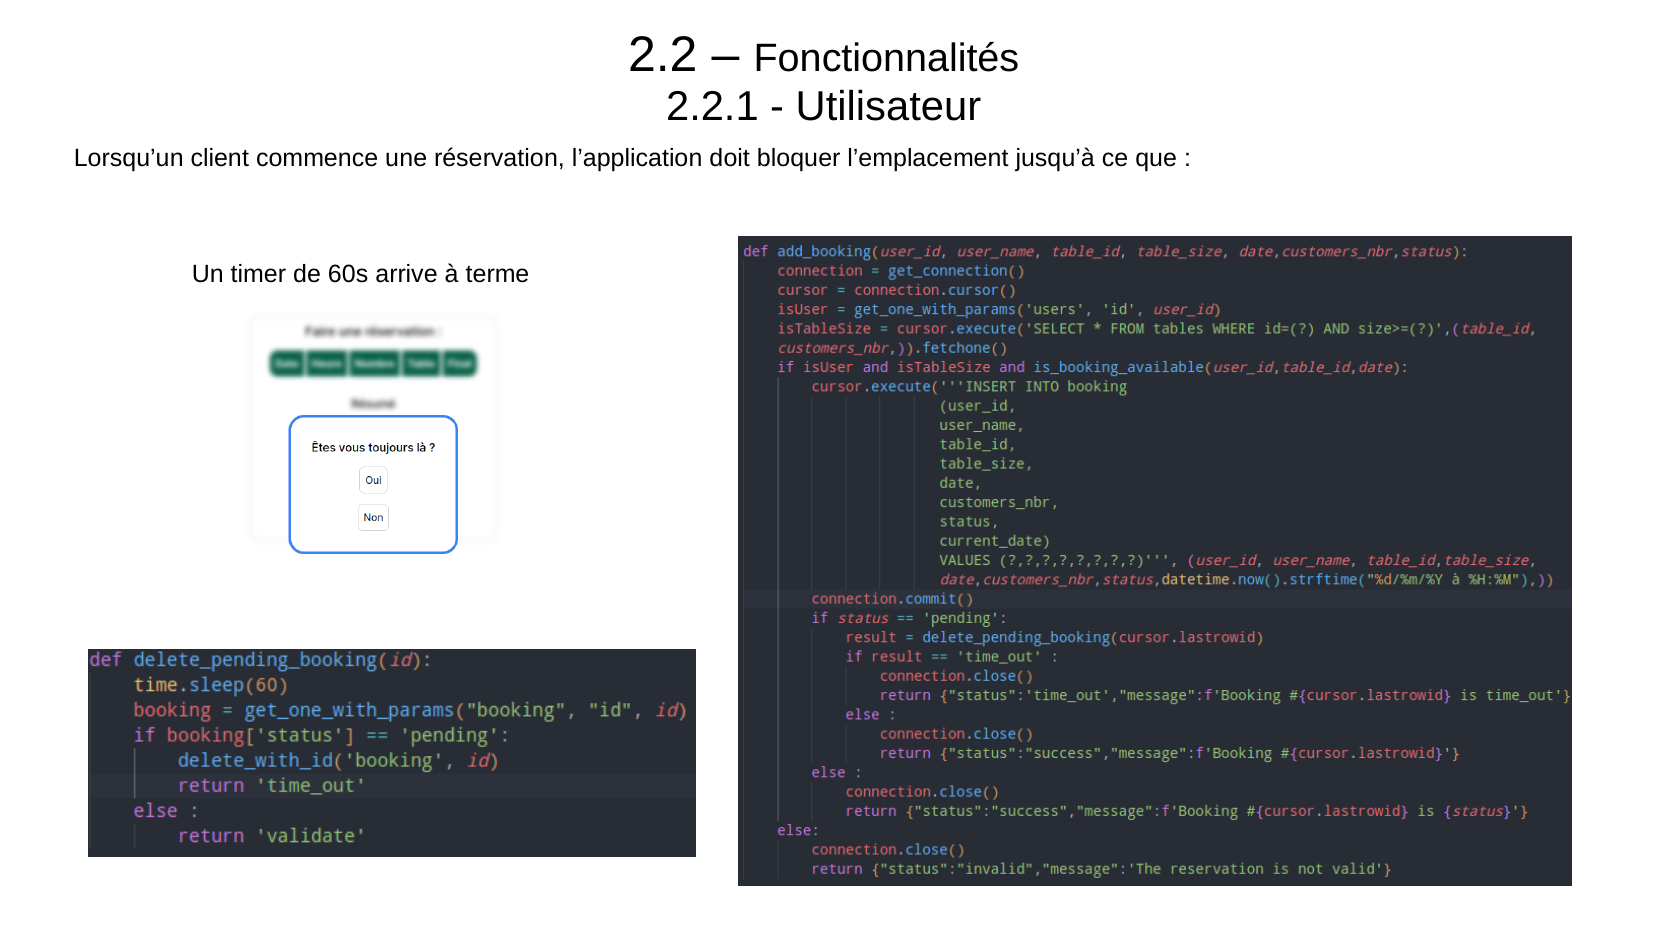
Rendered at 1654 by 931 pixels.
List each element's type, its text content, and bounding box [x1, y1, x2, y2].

picture [738, 236, 1572, 886]
title 2.2 – Fonctionnalités 2.2.1 - Utilisateur [0, 0, 1654, 156]
text_box Un timer de 60s arrive à terme [177, 252, 591, 296]
picture [242, 311, 508, 591]
text_box Lorsqu’un client commence une réservation, l’application doit bloquer l’emplacement jusqu’à ce que : [59, 135, 1565, 179]
picture [88, 649, 696, 857]
